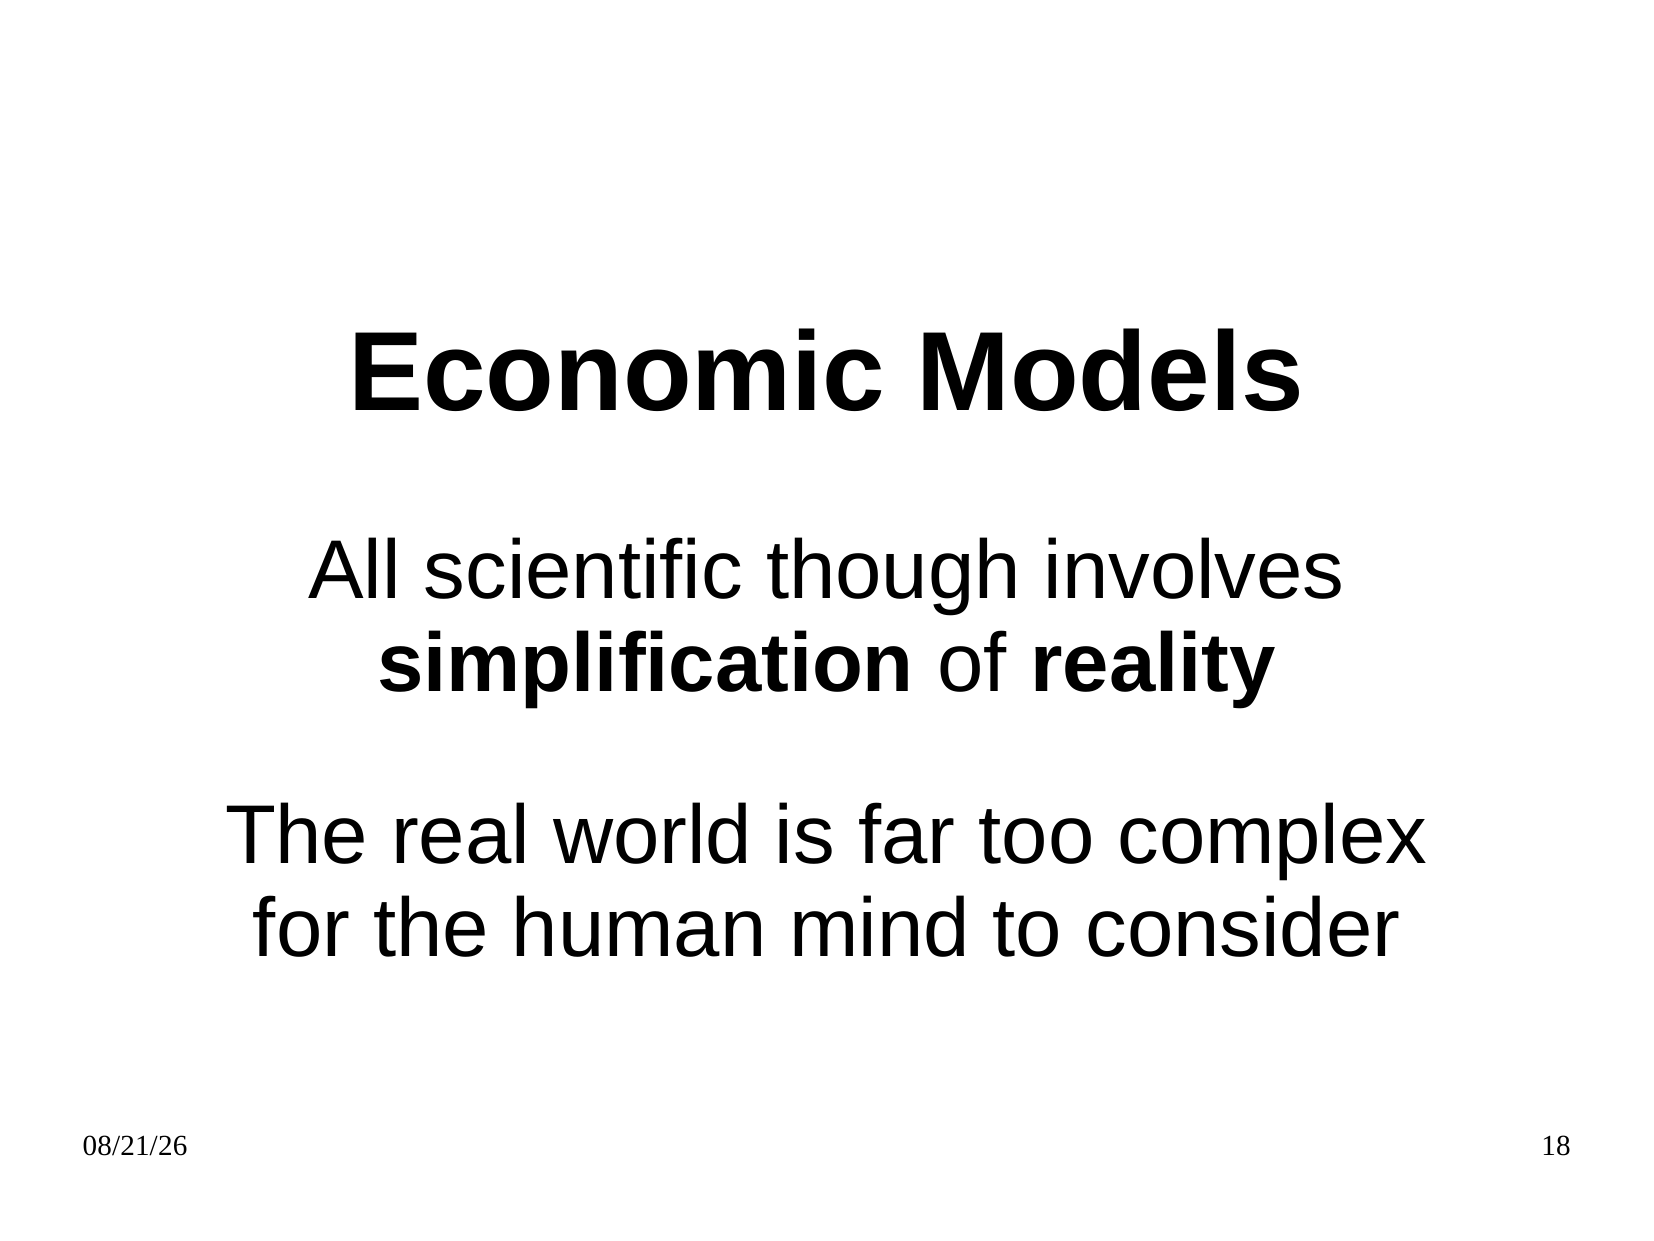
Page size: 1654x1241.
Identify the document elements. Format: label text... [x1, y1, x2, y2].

subtitle All scientific though involves simplification of reality [82, 511, 1571, 721]
text_box The real world is far too complex for the human mind to consider [82, 777, 1571, 987]
title Economic Models [82, 267, 1571, 476]
